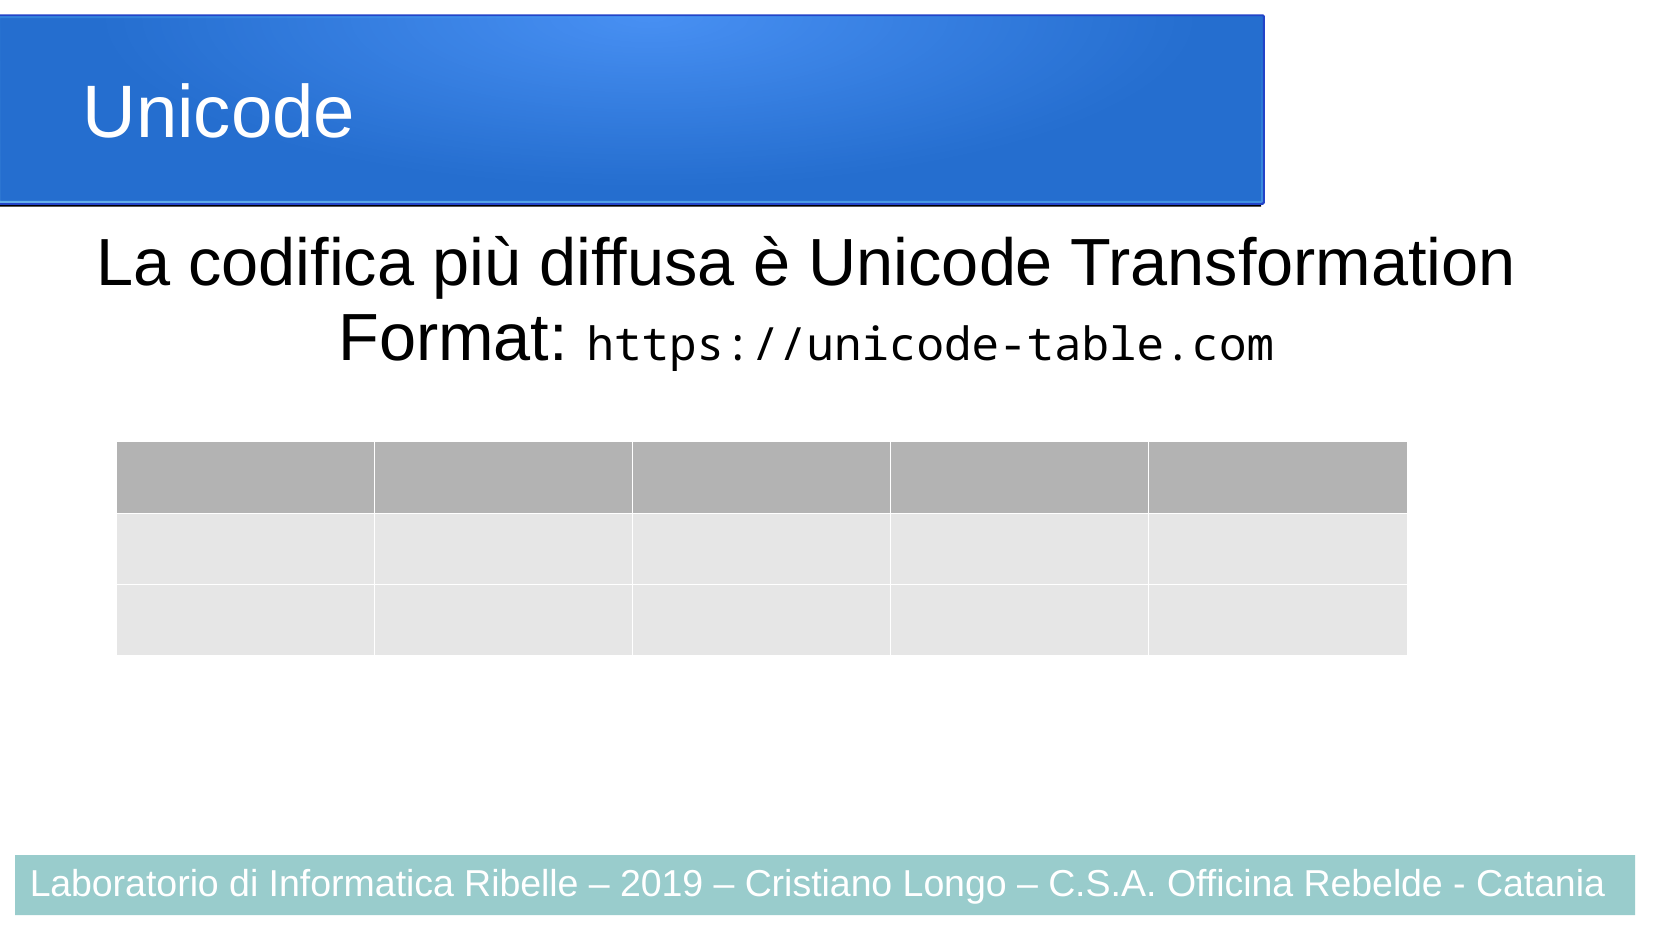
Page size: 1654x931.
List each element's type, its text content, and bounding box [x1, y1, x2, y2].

table_cell [1149, 514, 1407, 584]
table_header [1149, 442, 1407, 513]
table_header [633, 442, 890, 513]
table_cell [117, 514, 374, 584]
table_cell [1149, 585, 1407, 655]
table_cell [891, 514, 1148, 584]
table_header [891, 442, 1148, 513]
table_cell [891, 585, 1148, 655]
table_cell [117, 585, 374, 655]
table_cell [375, 514, 632, 584]
table_cell [375, 585, 632, 655]
table_cell [633, 585, 890, 655]
subtitle La codifica più diffusa è Unicode Transformation Format: https://unicode-table.com [82, 224, 1531, 376]
text_box Laboratorio di Informatica Ribelle – 2019 – Cristiano Longo – C.S.A. Officina Rebelde - Catania [15, 855, 1636, 916]
table_header [375, 442, 632, 513]
table_header [117, 442, 374, 513]
title Unicode [82, 35, 1235, 189]
table_cell [633, 514, 890, 584]
